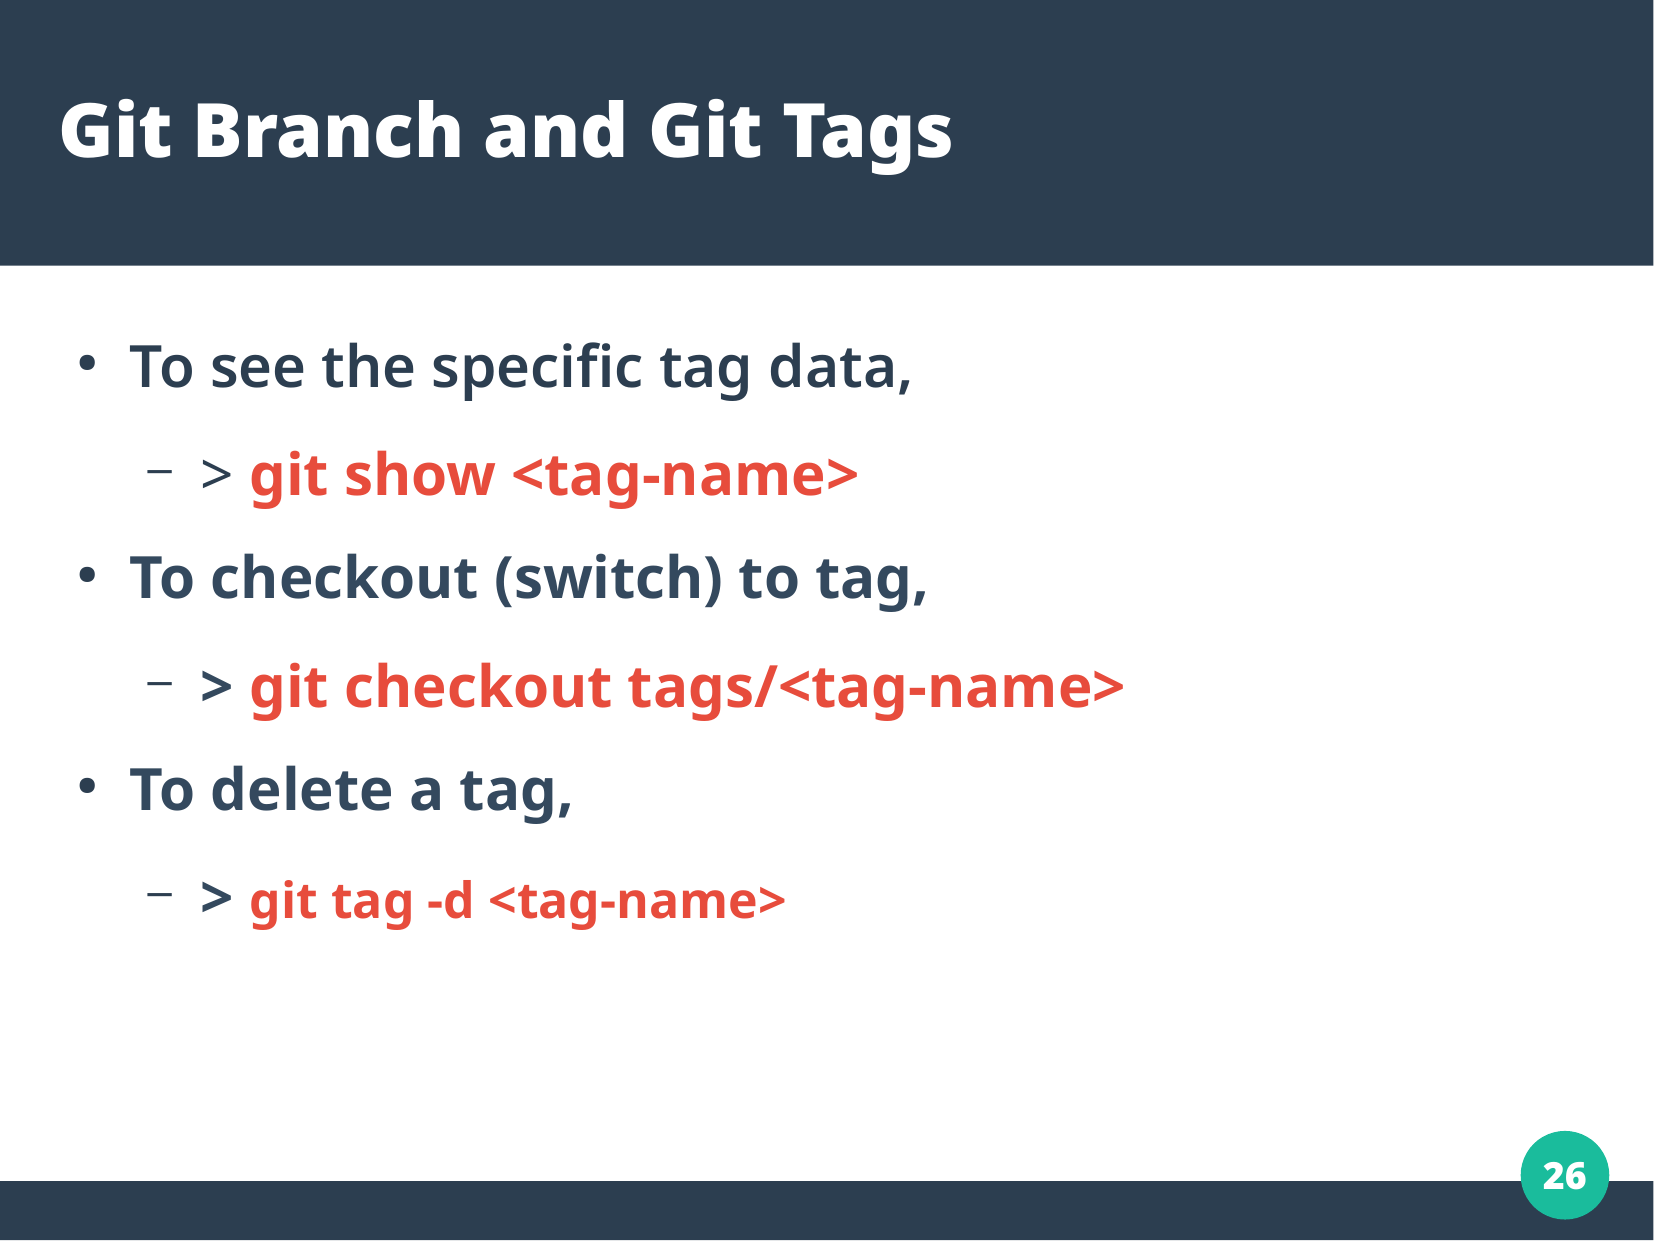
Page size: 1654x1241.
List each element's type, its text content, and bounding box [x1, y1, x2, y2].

list To see the specific tag data, > git show <tag-name> To checkout (switch) to tag, > git checkout tags/<tag-name> To delete a tag, > git tag -d <tag-name> [59, 324, 1595, 1152]
title Git Branch and Git Tags [59, 49, 1595, 207]
